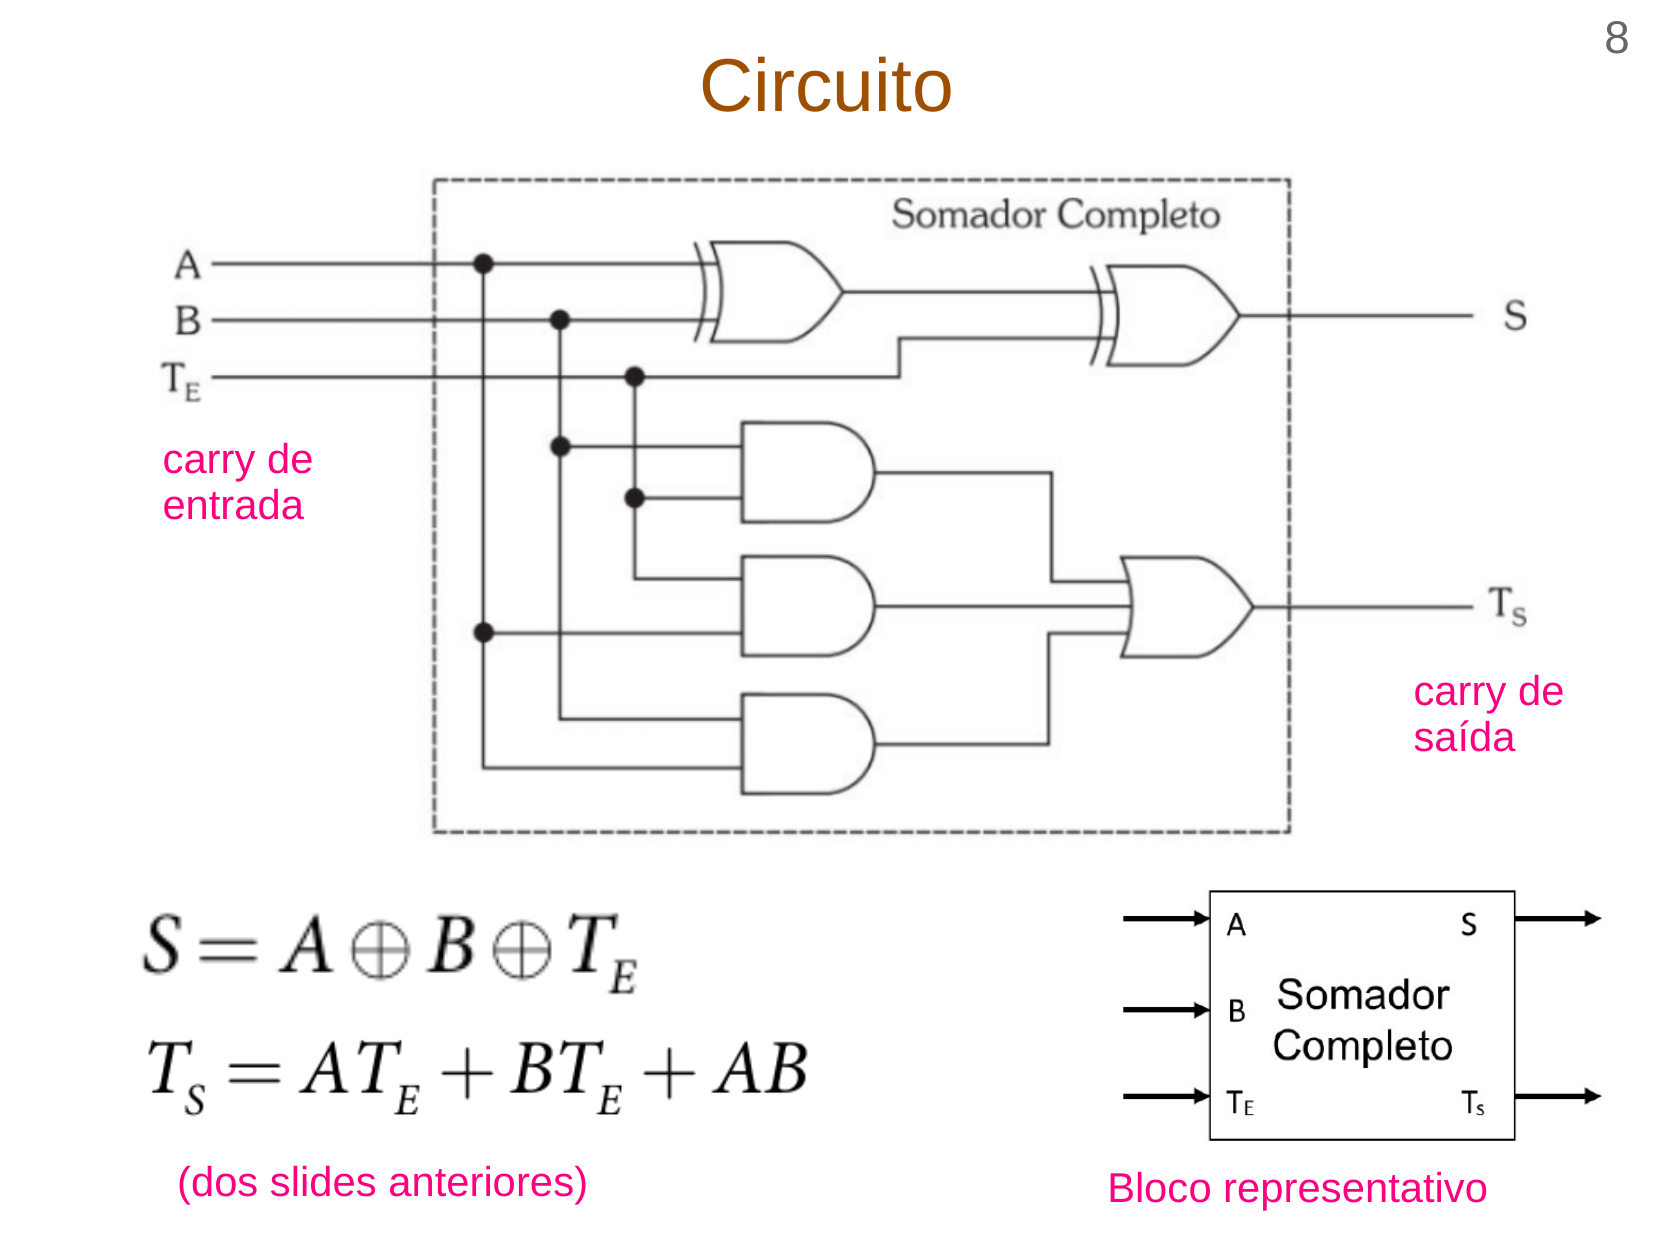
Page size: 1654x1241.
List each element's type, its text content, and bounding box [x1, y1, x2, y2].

picture [1118, 885, 1610, 1143]
picture [118, 890, 665, 1019]
picture [158, 162, 1536, 842]
text_box carry de saída [1398, 659, 1580, 768]
title Circuito [59, 29, 1595, 148]
text_box (dos slides anteriores) [162, 1151, 856, 1224]
text_box Bloco representativo [1092, 1156, 1534, 1229]
picture [142, 1028, 813, 1123]
text_box carry de entrada [147, 428, 329, 536]
